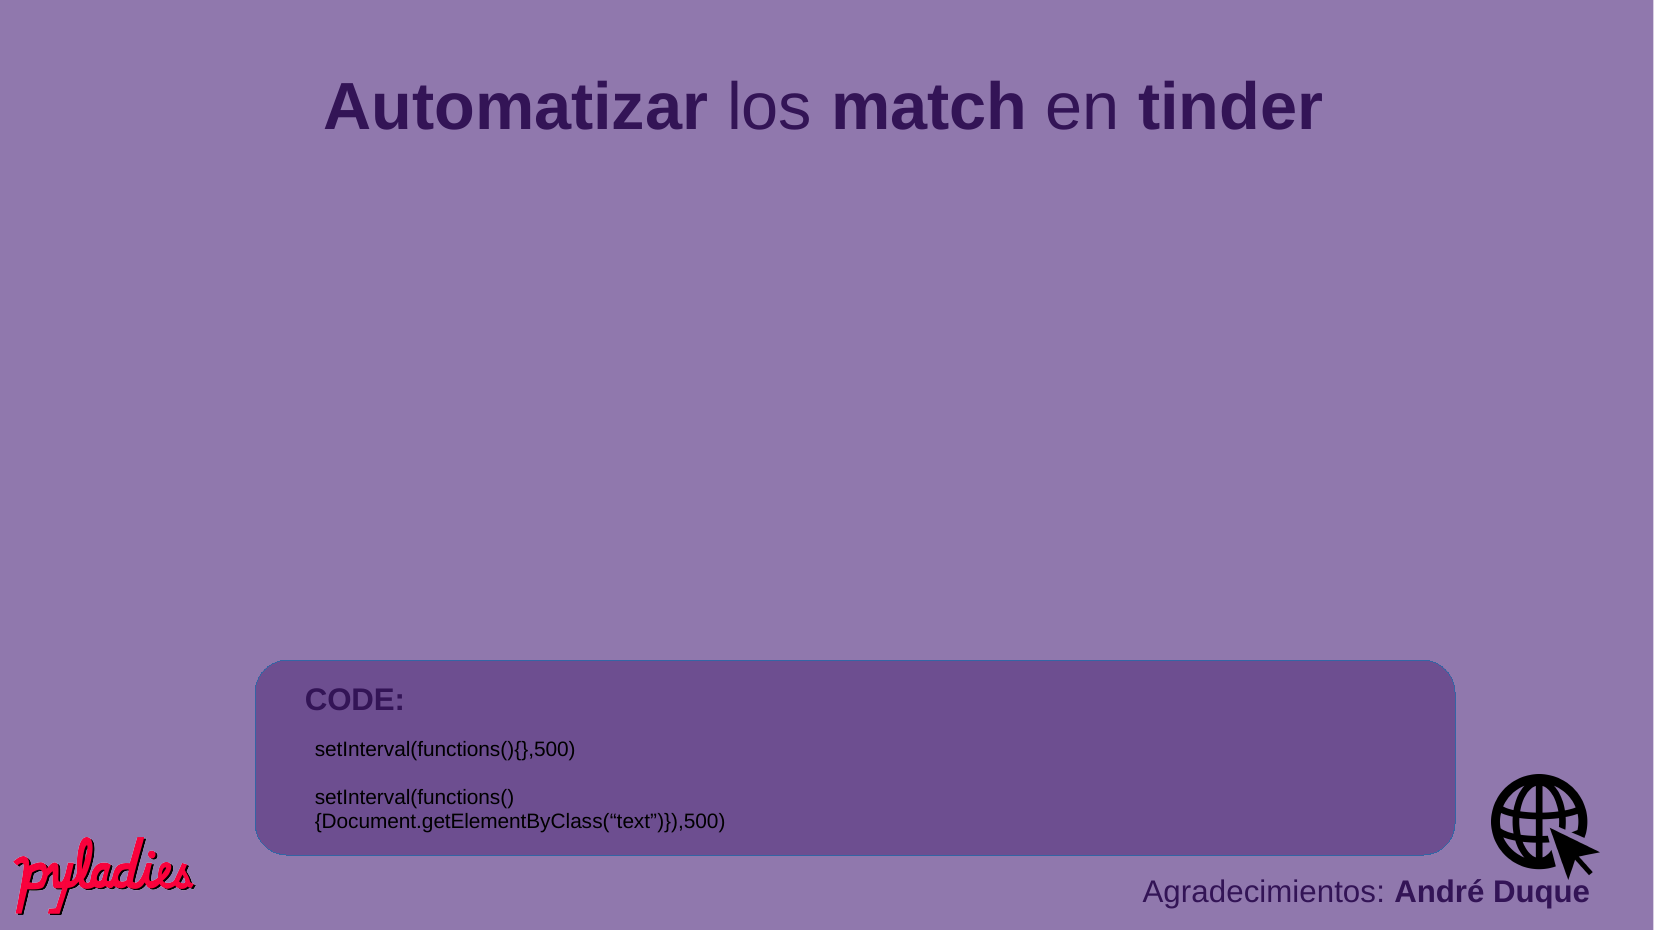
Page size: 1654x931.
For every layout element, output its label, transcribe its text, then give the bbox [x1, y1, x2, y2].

title Automatizar los match en tinder [296, 68, 1351, 144]
text_box [255, 660, 1456, 856]
text_box CODE: [285, 675, 421, 736]
picture [13, 837, 196, 916]
text_box Agradecimientos: André Duque [1095, 866, 1606, 927]
picture [1491, 774, 1600, 880]
text_box setInterval(functions(){},500) setInterval(functions(){Document.getElementByClass(“text”)}),500) [300, 730, 871, 841]
